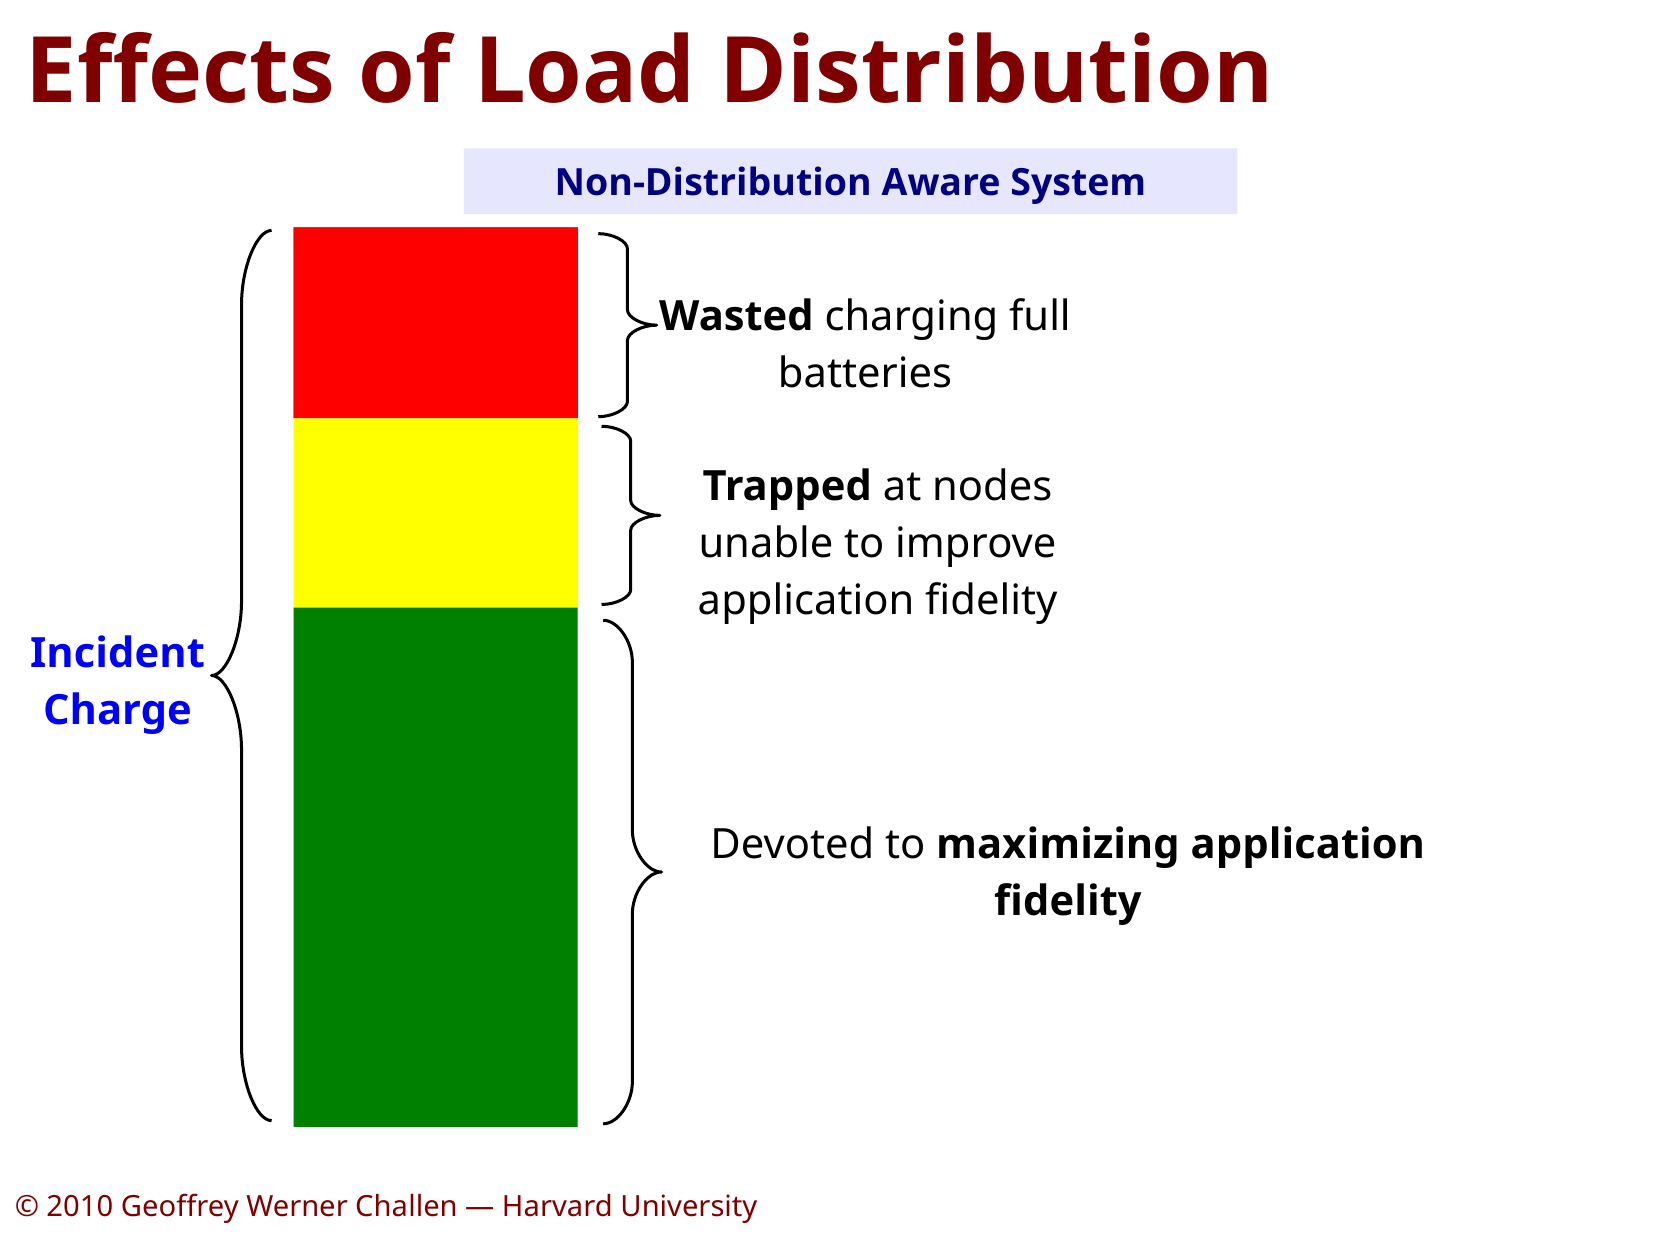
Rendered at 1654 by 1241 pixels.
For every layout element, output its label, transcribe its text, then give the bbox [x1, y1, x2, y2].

text_box Wasted charging full batteries [634, 277, 1096, 391]
text_box Incident Charge [0, 615, 236, 729]
text_box Non-Distribution Aware System [463, 148, 1238, 208]
text_box Trapped at nodes unable to improve application fidelity [647, 448, 1108, 611]
text_box Devoted to maximizing application fidelity [663, 806, 1473, 925]
title Effects of Load Distribution [25, 12, 1438, 121]
text_box [293, 227, 579, 1127]
